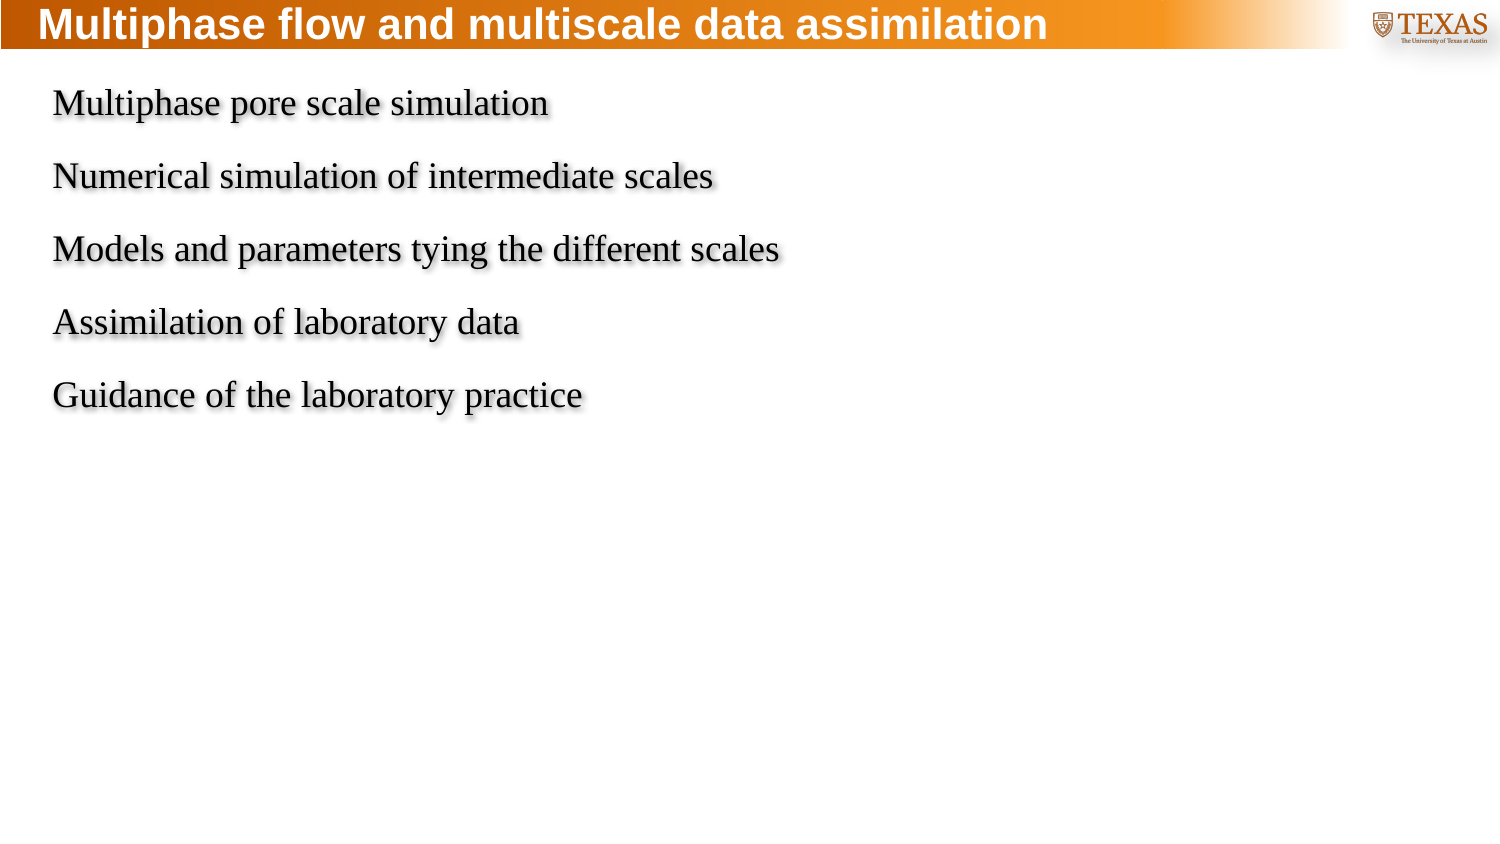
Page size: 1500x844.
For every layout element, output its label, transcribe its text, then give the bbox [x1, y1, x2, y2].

title Multiphase flow and multiscale data assimilation [37, 0, 1327, 49]
text_box Multiphase pore scale simulation Numerical simulation of intermediate scales Models and parameters tying the different scales Assimilation of laboratory data Guidance of the laboratory practice [37, 75, 1351, 548]
picture [1348, 0, 1500, 68]
